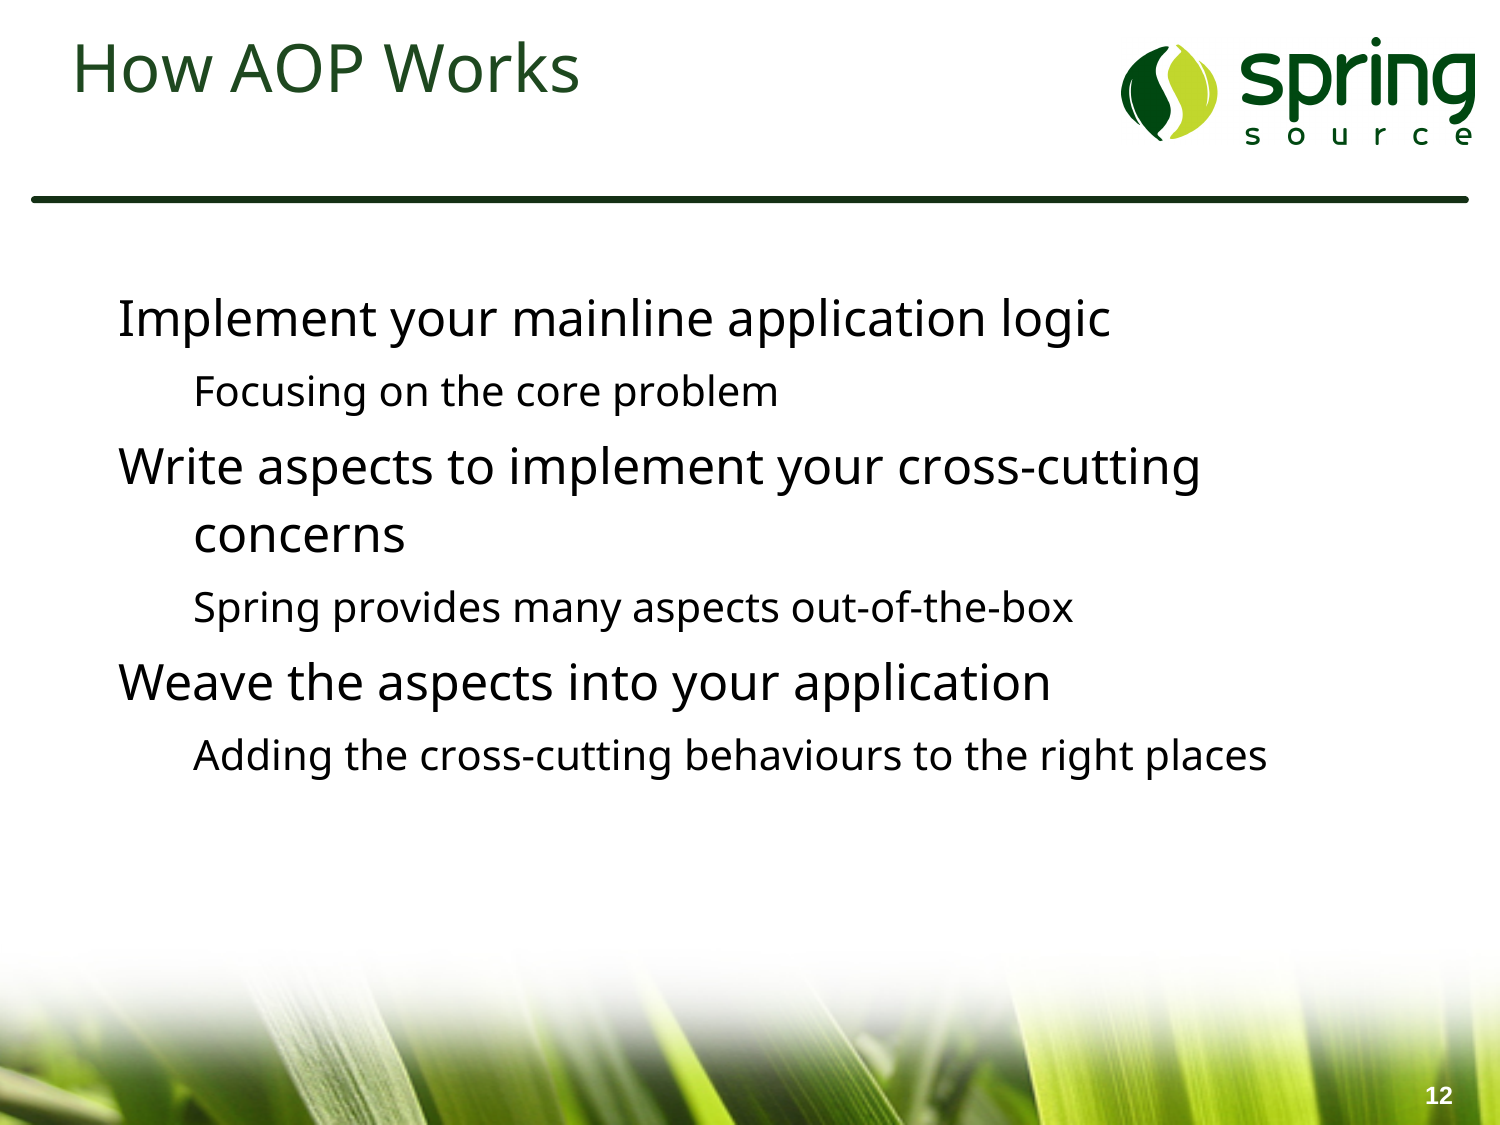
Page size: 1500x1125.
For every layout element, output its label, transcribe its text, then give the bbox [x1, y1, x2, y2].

picture [0, 944, 1500, 1125]
title How AOP Works [56, 13, 1089, 176]
picture [1121, 37, 1475, 145]
list Implement your mainline application logic Focusing on the core problem Write aspects to implement your cross-cutting concerns Spring provides many aspects out-of-the-box Weave the aspects into your application Adding the cross-cutting behaviours to the right places [103, 275, 1394, 938]
